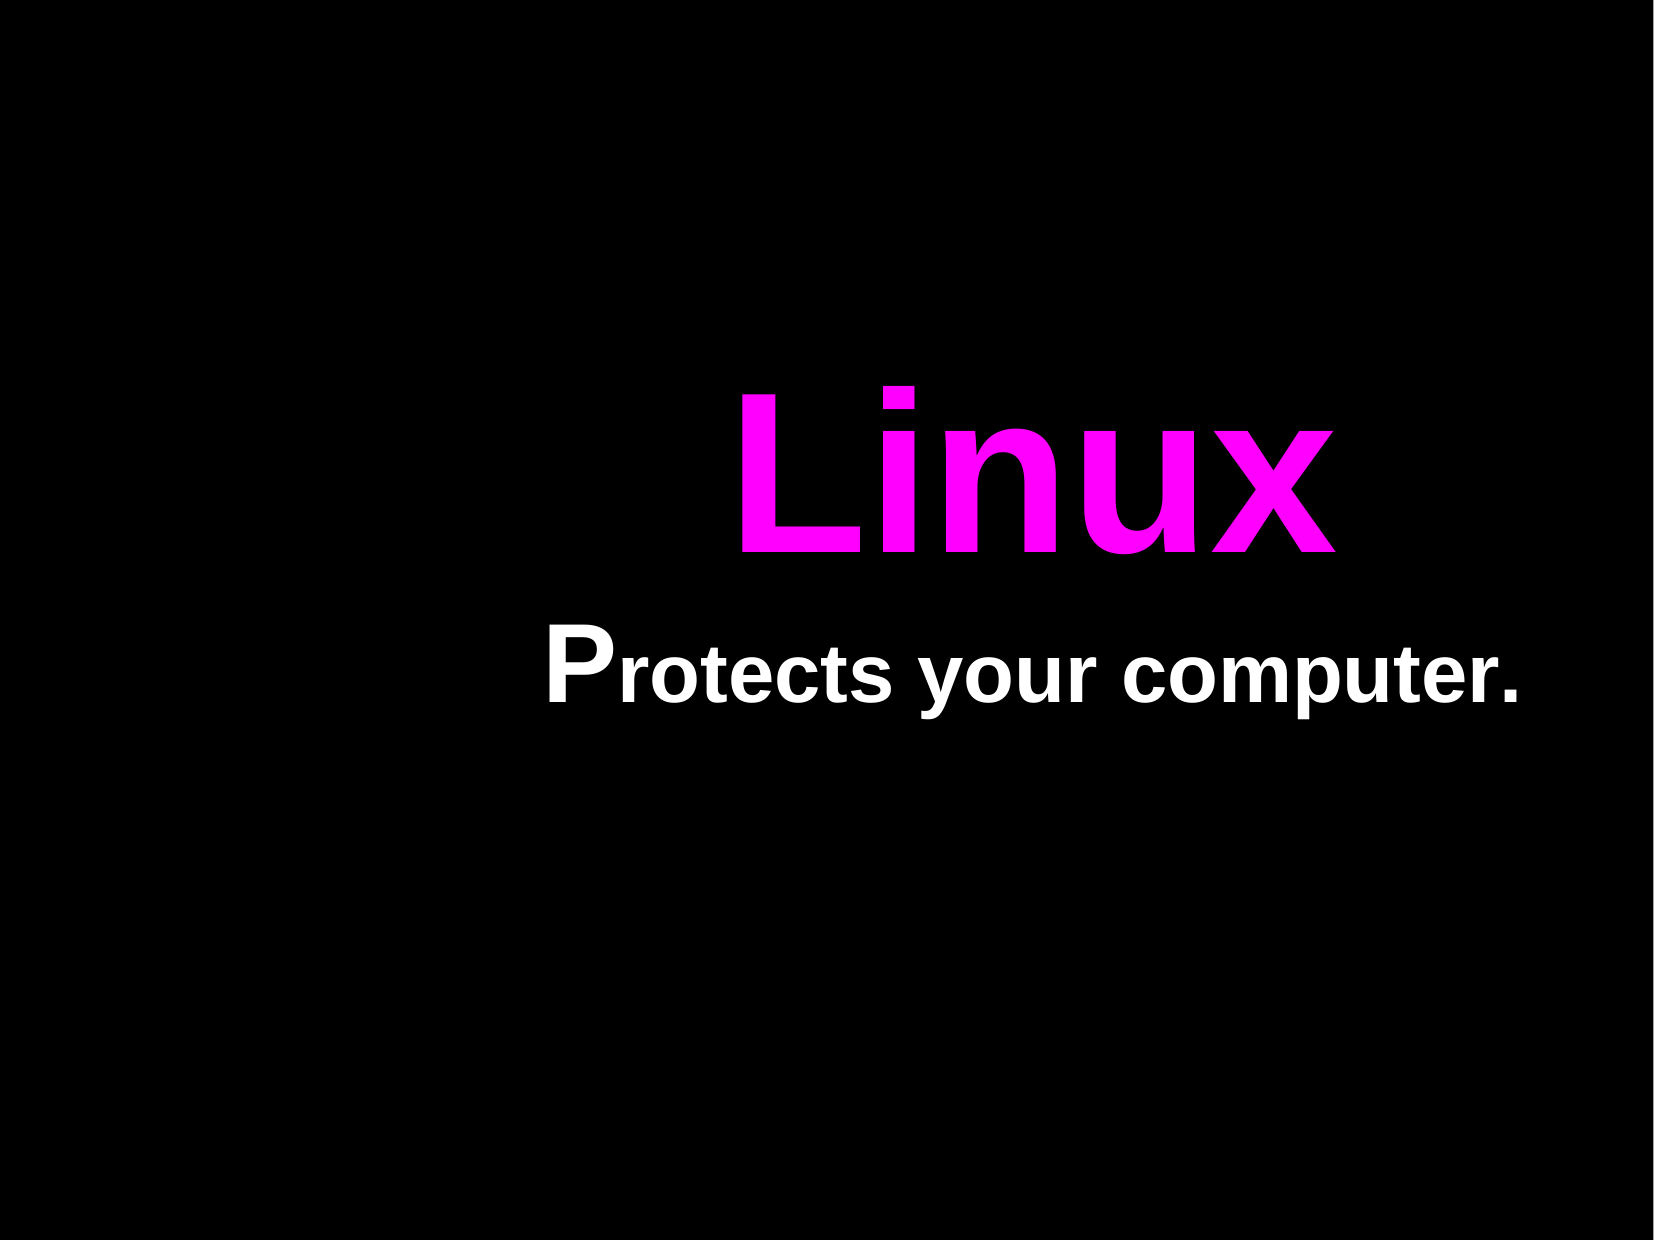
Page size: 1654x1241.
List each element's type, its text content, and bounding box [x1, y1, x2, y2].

text_box Linux Protects your computer. [300, 337, 1654, 788]
